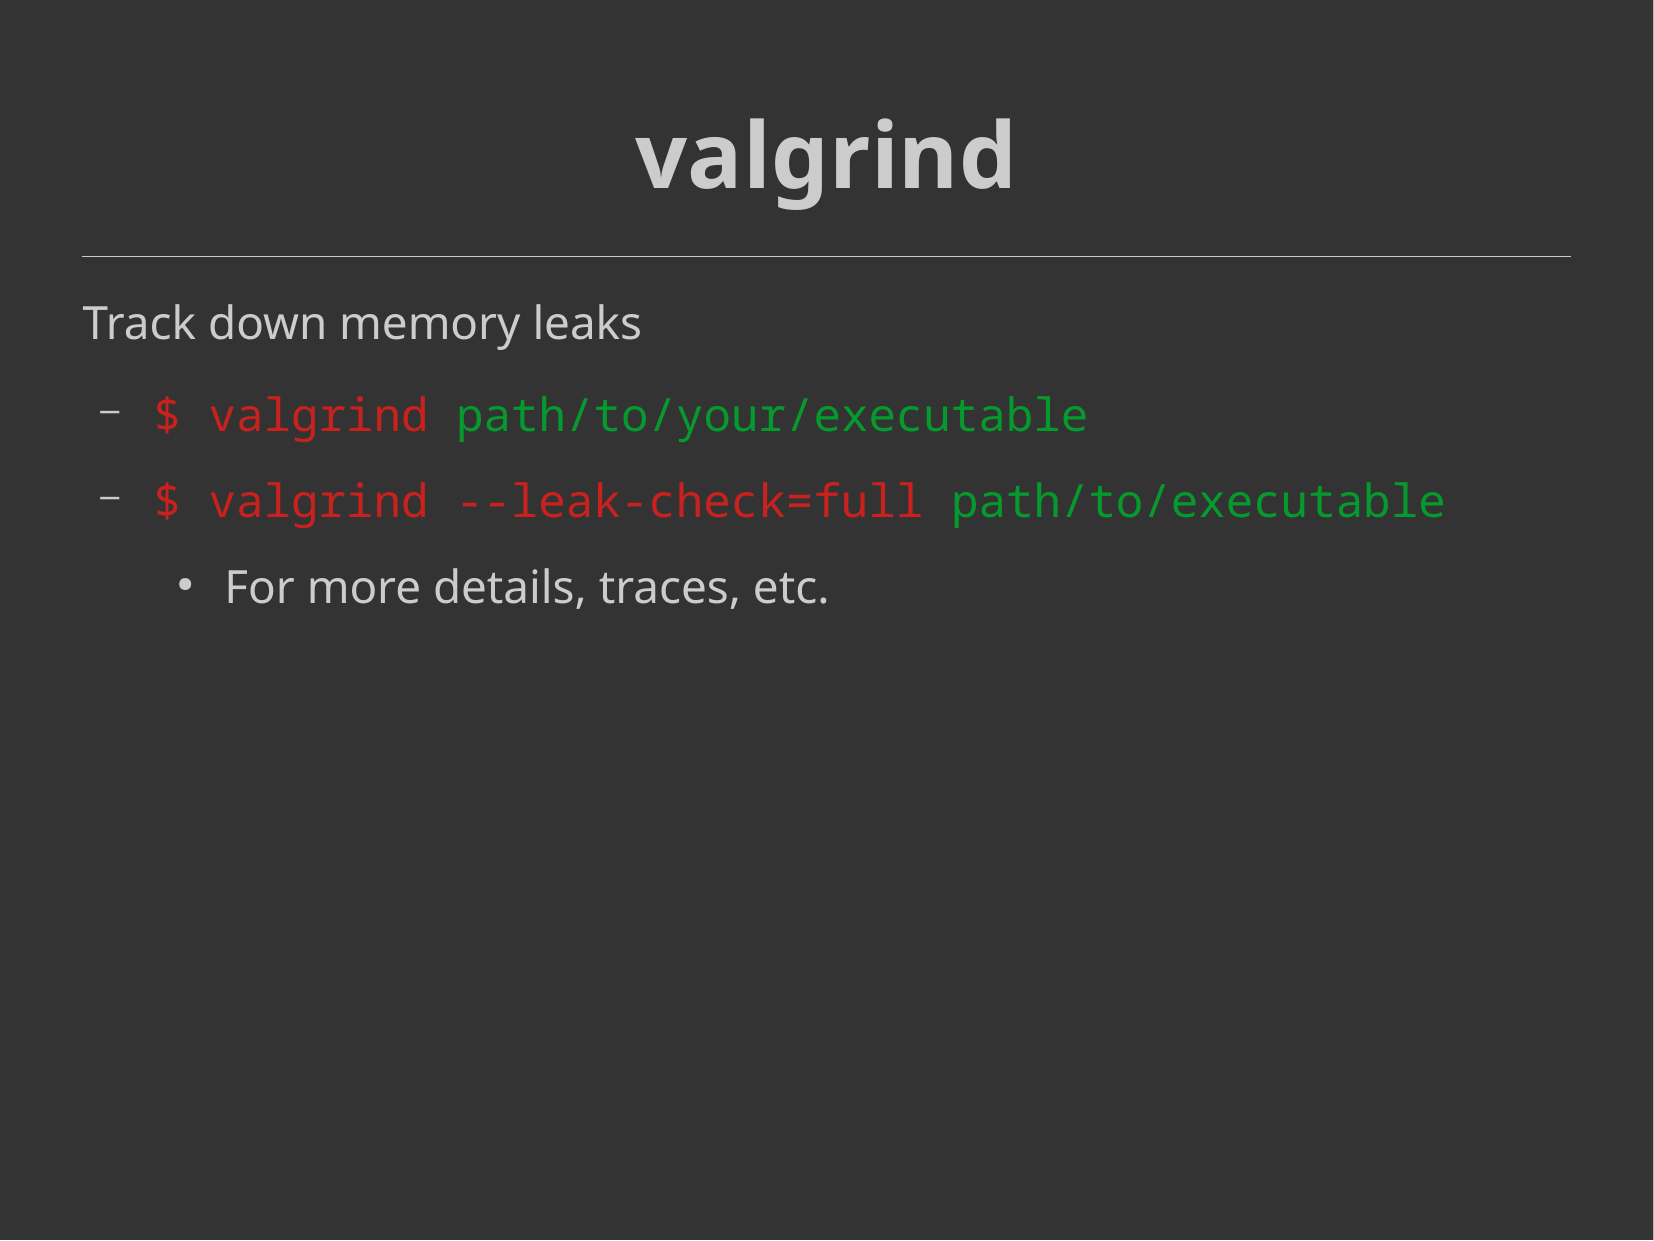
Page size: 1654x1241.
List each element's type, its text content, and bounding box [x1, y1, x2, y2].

title valgrind [82, 49, 1571, 257]
list Track down memory leaks $ valgrind path/to/your/executable $ valgrind --leak-check=full path/to/executable For more details, traces, etc. [11, 290, 1595, 1180]
